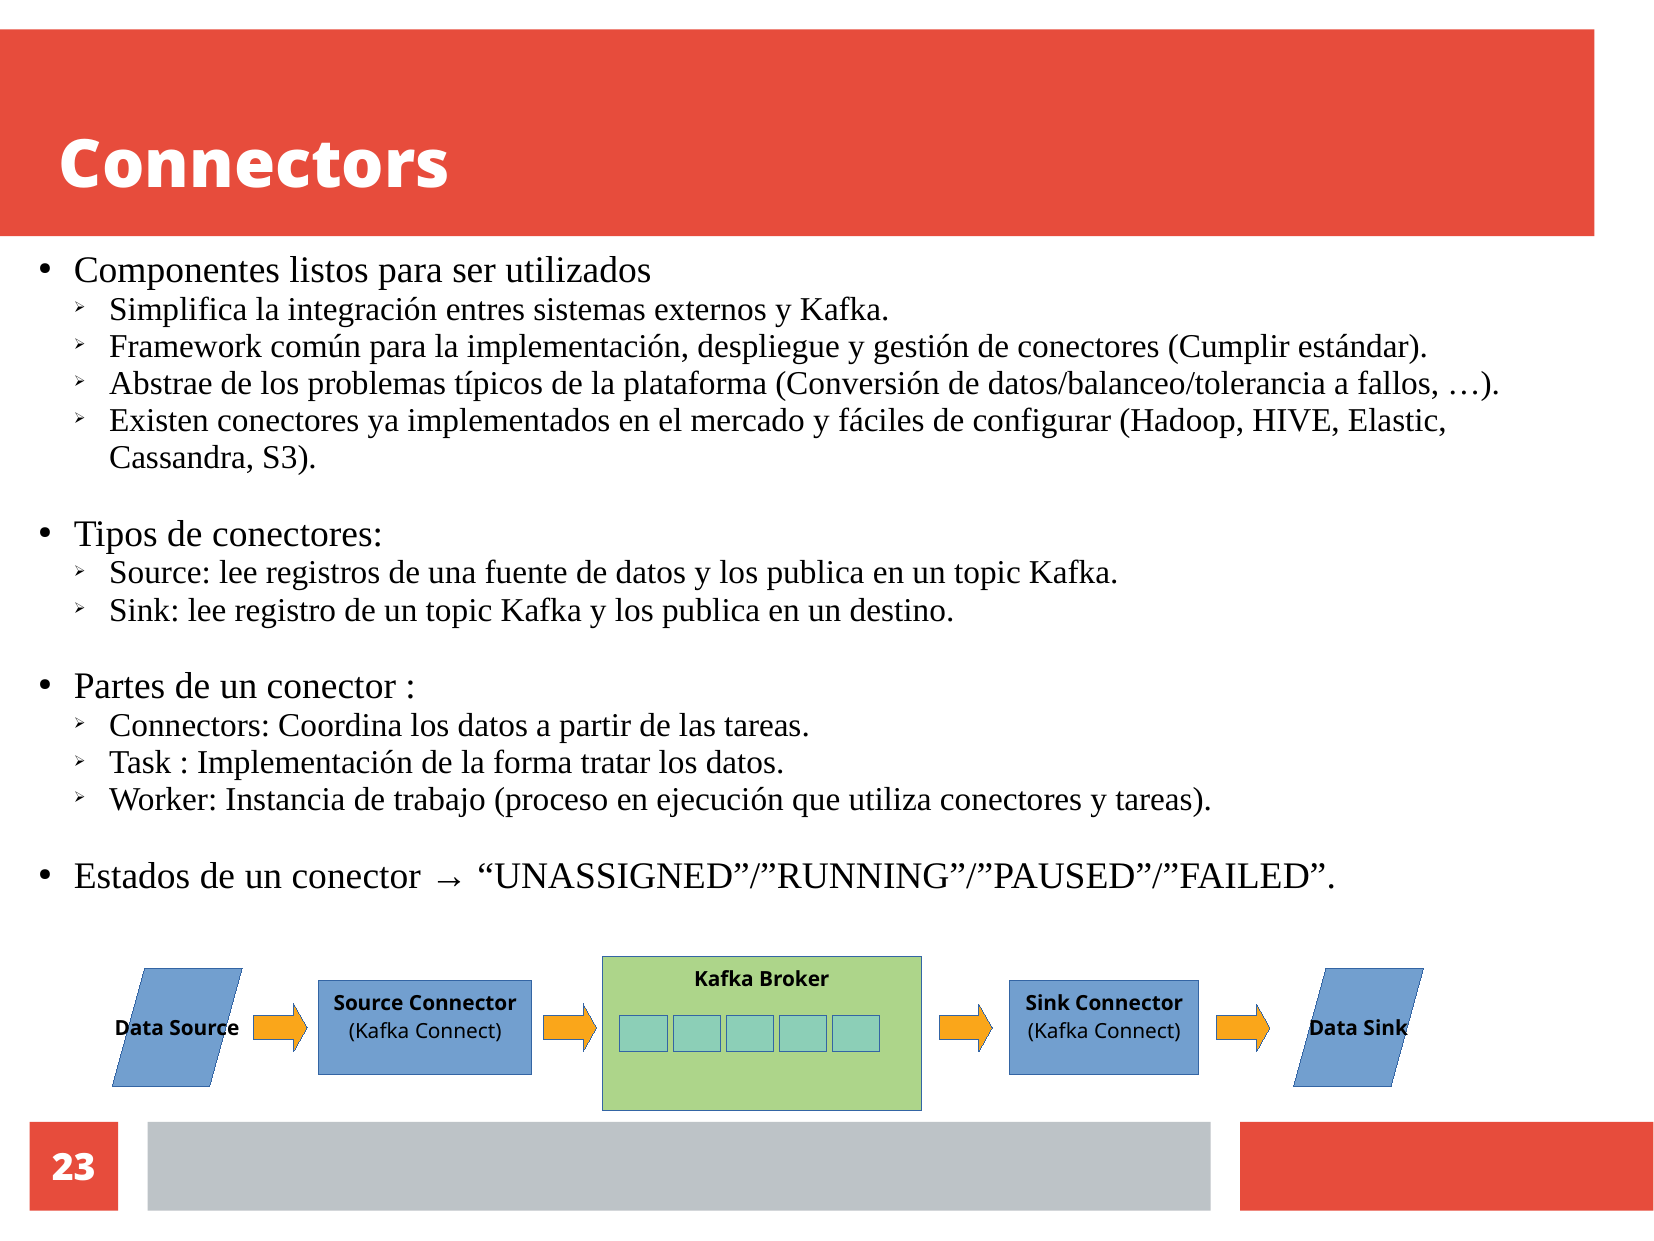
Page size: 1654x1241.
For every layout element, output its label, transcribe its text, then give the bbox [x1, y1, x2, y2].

text_box [543, 1003, 597, 1052]
text_box Data Source [112, 968, 243, 1087]
text_box Sink Connector (Kafka Connect) [1009, 980, 1199, 1075]
text_box Data Sink [1293, 968, 1424, 1087]
text_box [832, 1015, 880, 1052]
text_box [1216, 1004, 1270, 1052]
text_box [726, 1015, 774, 1052]
text_box [619, 1015, 668, 1052]
text_box Kafka Broker [602, 956, 922, 1111]
text_box [673, 1015, 721, 1052]
text_box [939, 1004, 993, 1052]
text_box Source Connector (Kafka Connect) [318, 980, 532, 1075]
title Connectors [59, 58, 1595, 207]
text_box [253, 1003, 308, 1052]
text_box Componentes listos para ser utilizados Simplifica la integración entres sistemas externos y Kafka. Framework común para la implementación, despliegue y gestión de conectores (Cumplir estándar). Abstrae de los problemas típicos de la plataforma (Conversión de datos/balanceo/tolerancia a fallos, …). Existen conectores ya implementados en el mercado y fáciles de configurar (Hadoop, HIVE, Elastic, Cassandra, S3). Tipos de conectores: Source: lee registros de una fuente de datos y los publica en un topic Kafka. Sink: lee registro de un topic Kafka y los publica en un destino. Partes de un conector : Connectors: Coordina los datos a partir de las tareas. Task : Implementación de la forma tratar los datos. Worker: Instancia de trabajo (proceso en ejecución que utiliza conectores y tareas). Estados de un conector → “UNASSIGNED”/”RUNNING”/”PAUSED”/”FAILED”. [23, 241, 1595, 1111]
text_box [779, 1015, 827, 1052]
